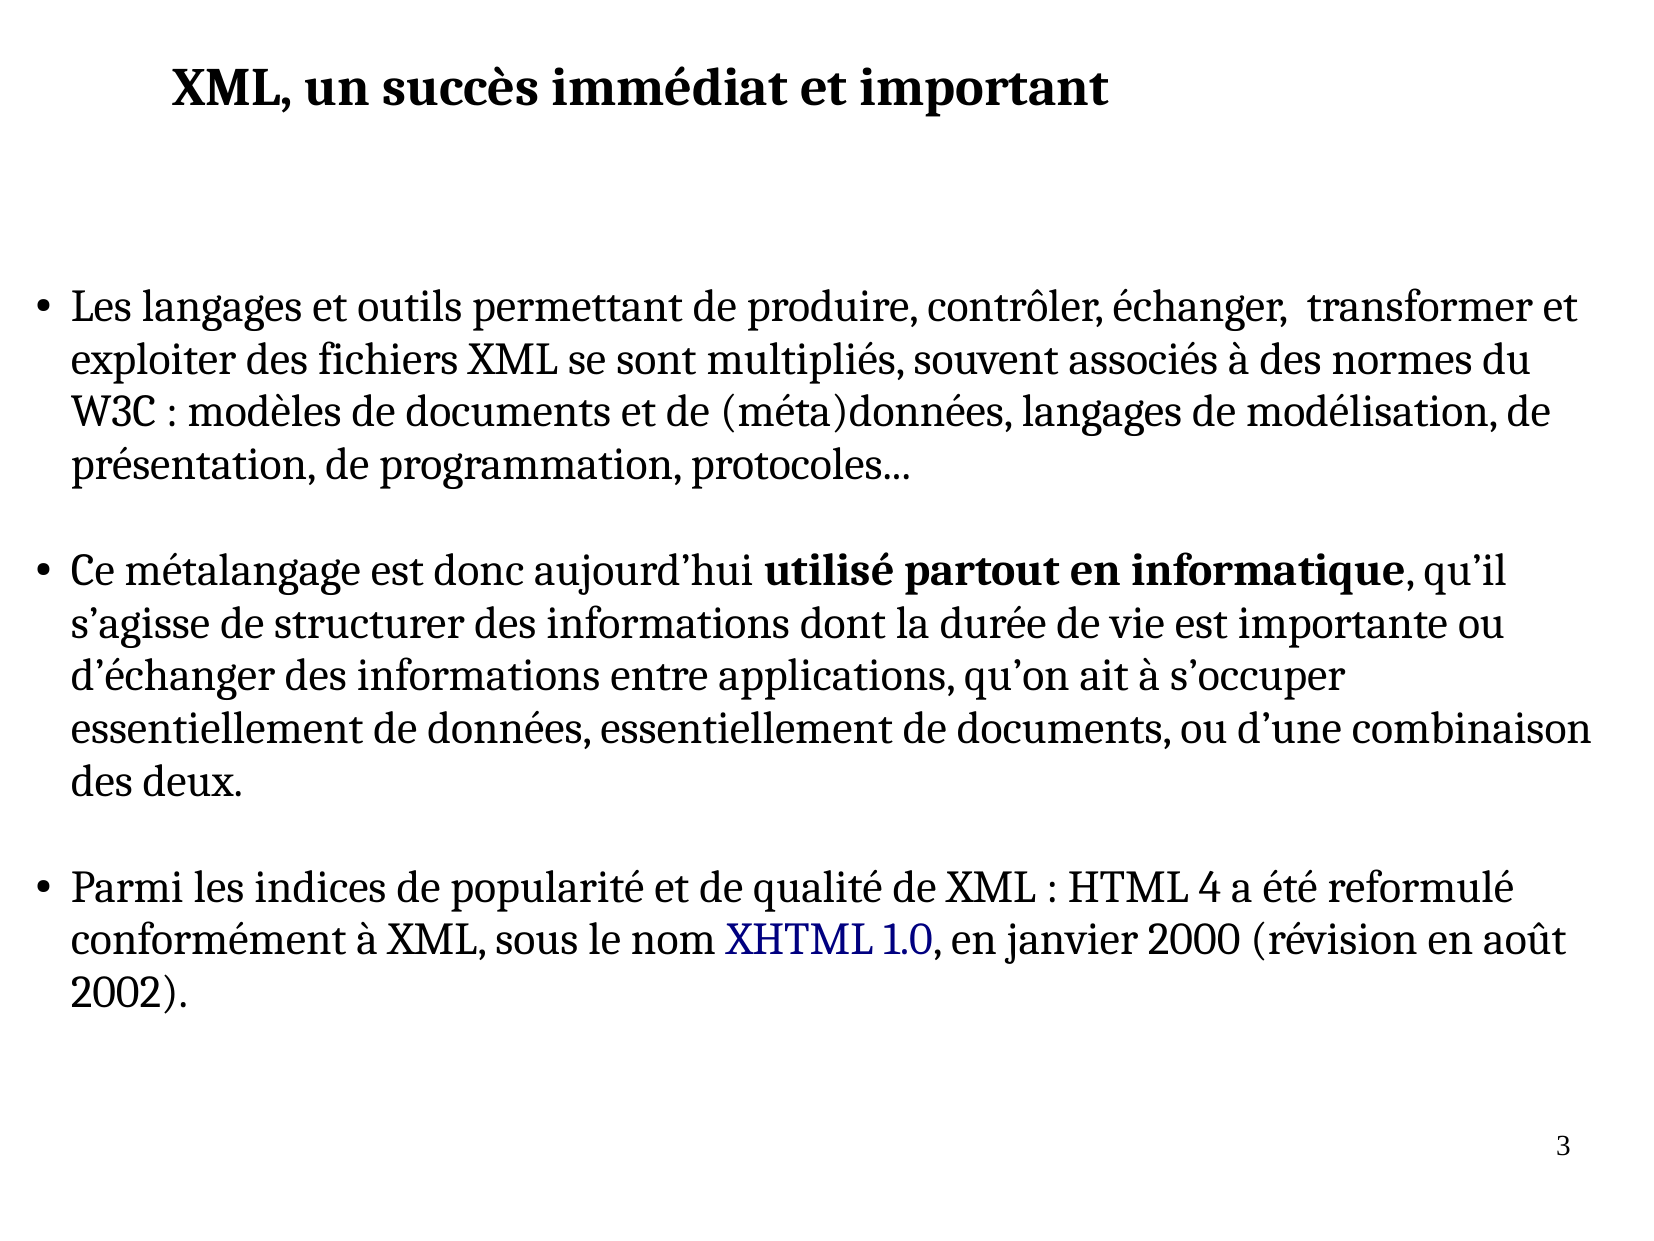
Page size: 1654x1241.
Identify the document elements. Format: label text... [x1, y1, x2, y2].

subtitle Les langages et outils permettant de produire, contrôler, échanger, transformer et exploiter des fichiers XML se sont multipliés, souvent associés à des normes du W3C : modèles de documents et de (méta)données, langages de modélisation, de présentation, de programmation, protocoles... Ce métalangage est donc aujourd’hui utilisé partout en informatique, qu’il s’agisse de structurer des informations dont la durée de vie est importante ou d’échanger des informations entre applications, qu’on ait à s’occuper essentiellement de données, essentiellement de documents, ou d’une combinaison des deux. Parmi les indices de popularité et de qualité de XML : HTML 4 a été reformulé conformément à XML, sous le nom XHTML 1.0, en janvier 2000 (révision en août 2002). [0, 206, 1625, 1093]
title XML, un succès immédiat et important [0, 0, 1654, 178]
